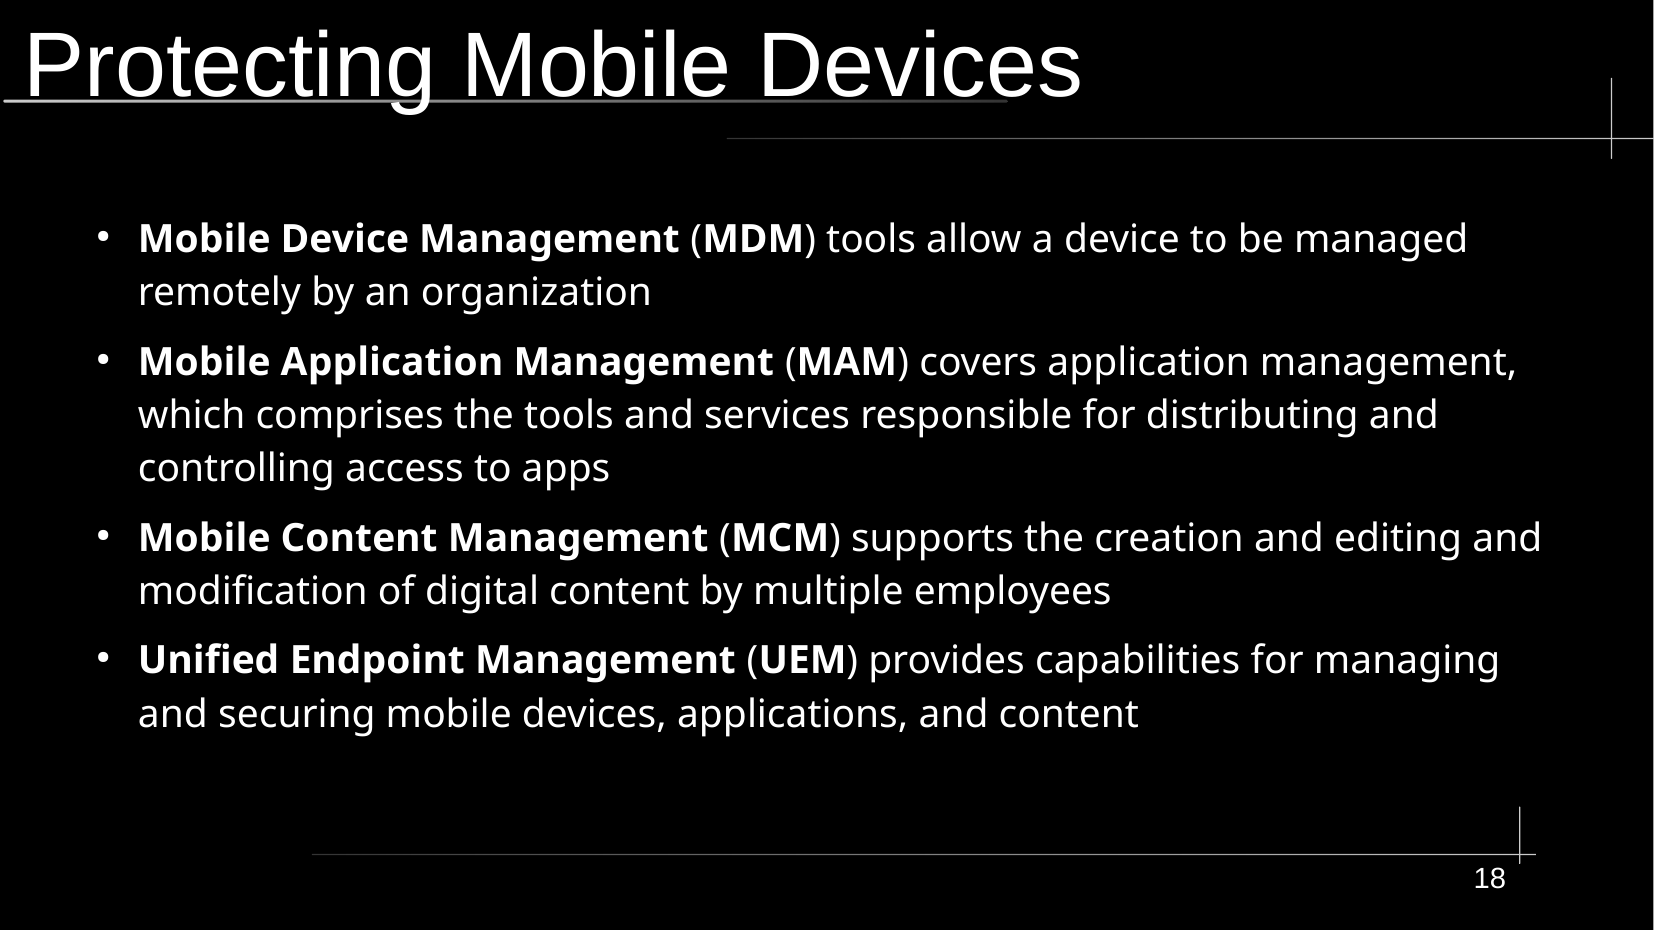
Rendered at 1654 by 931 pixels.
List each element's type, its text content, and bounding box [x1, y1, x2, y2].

list Mobile Device Management (MDM) tools allow a device to be managed remotely by an organization Mobile Application Management (MAM) covers application management, which comprises the tools and services responsible for distributing and controlling access to apps Mobile Content Management (MCM) supports the creation and editing and modification of digital content by multiple employees Unified Endpoint Management (UEM) provides capabilities for managing and securing mobile devices, applications, and content [82, 210, 1571, 750]
title Protecting Mobile Devices [23, 11, 1589, 119]
